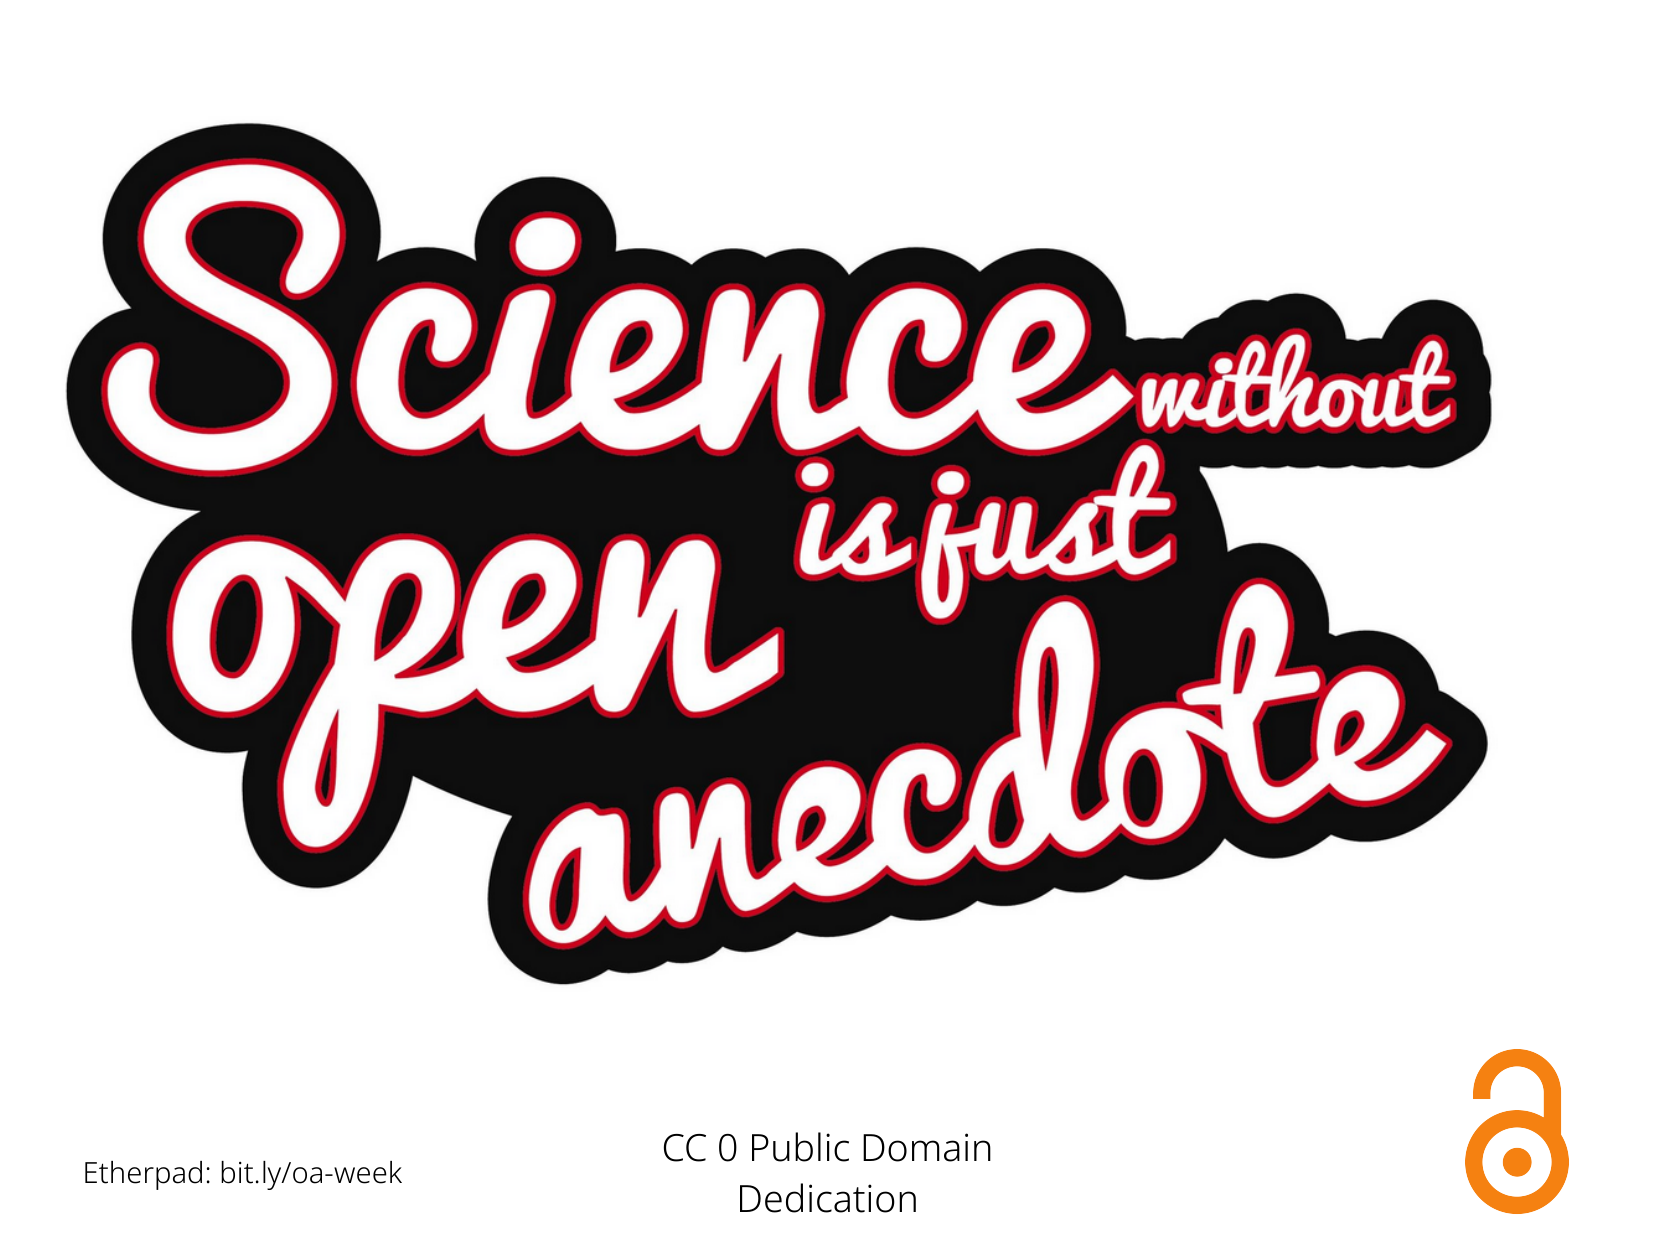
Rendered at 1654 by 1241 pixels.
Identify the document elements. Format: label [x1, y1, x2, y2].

picture [57, 76, 1561, 1036]
picture [1463, 1047, 1571, 1216]
